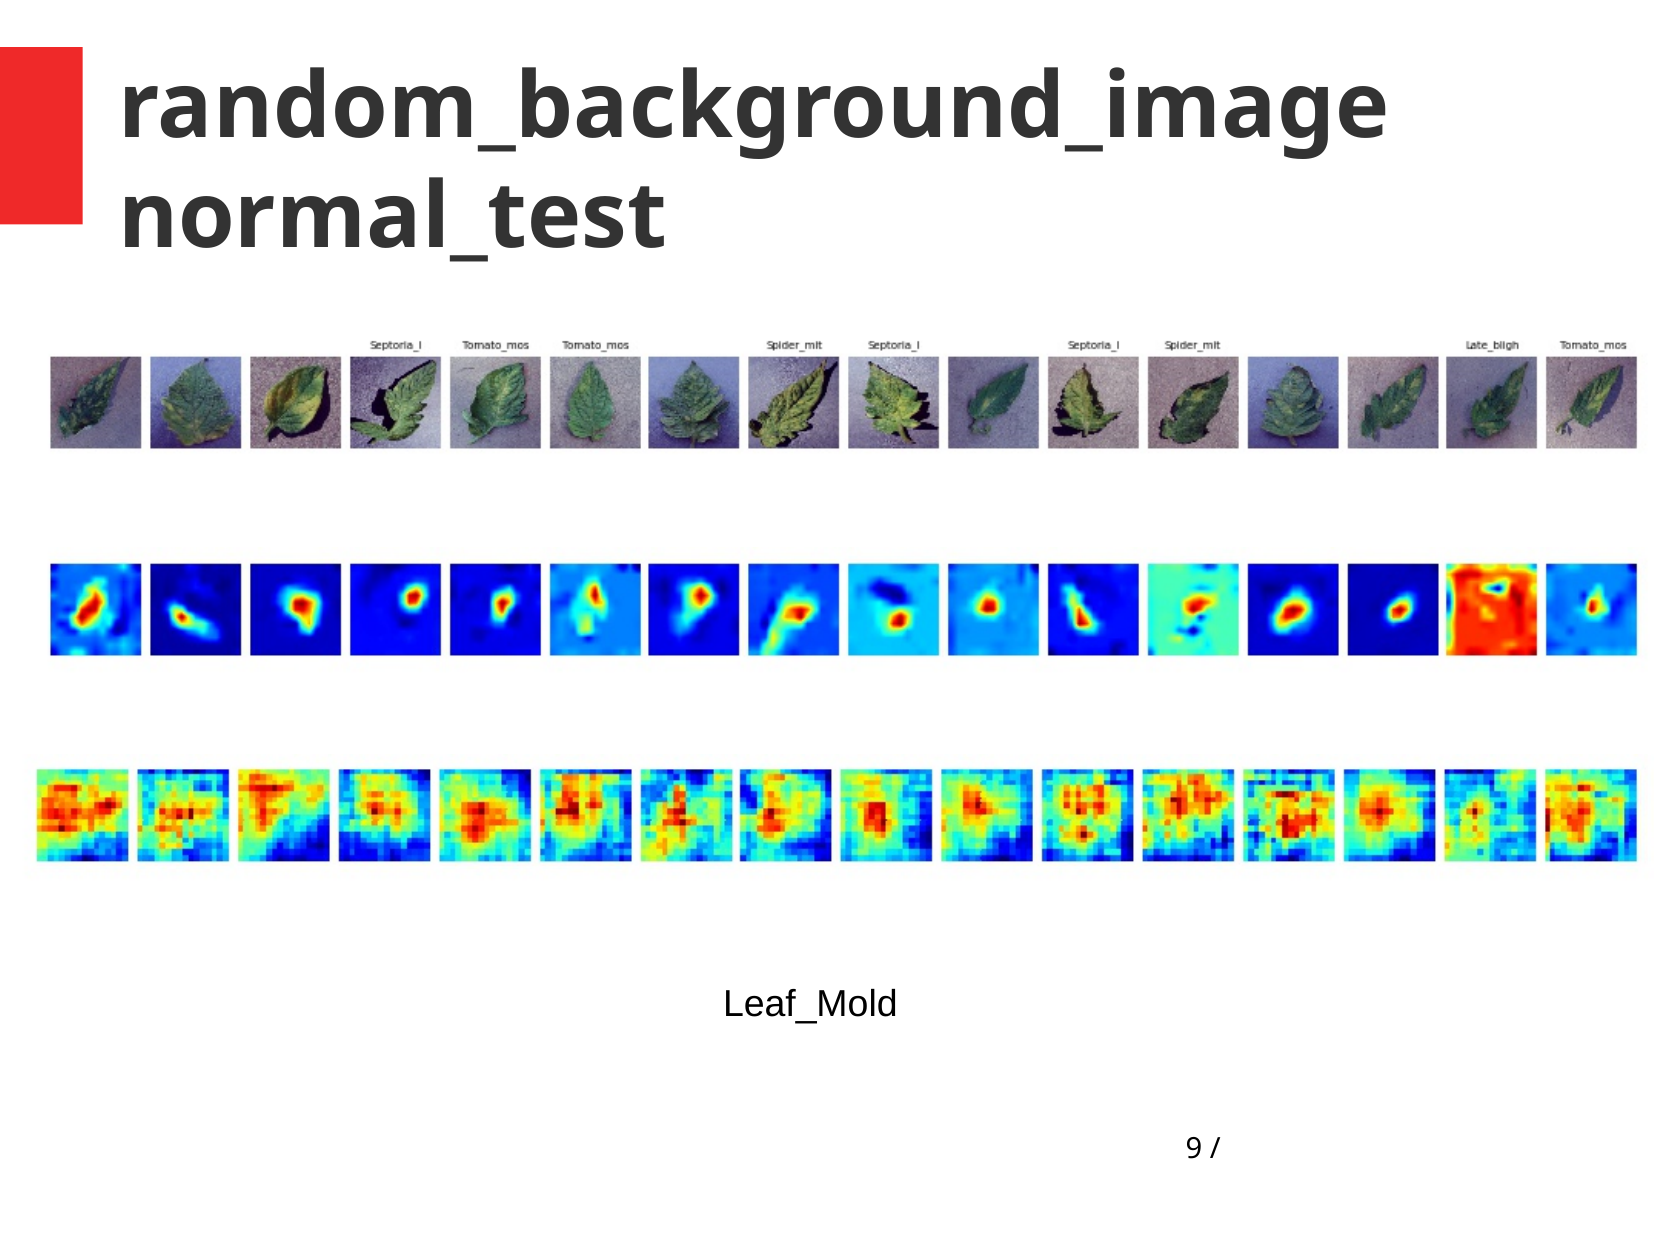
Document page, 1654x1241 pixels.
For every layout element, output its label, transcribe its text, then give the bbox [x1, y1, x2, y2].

picture [0, 754, 1654, 899]
text_box Leaf_Mold [708, 975, 913, 1032]
text_box / [1185, 1129, 1571, 1216]
picture [0, 547, 1654, 693]
picture [0, 329, 1654, 486]
title random_background_image normal_test [118, 45, 1571, 260]
